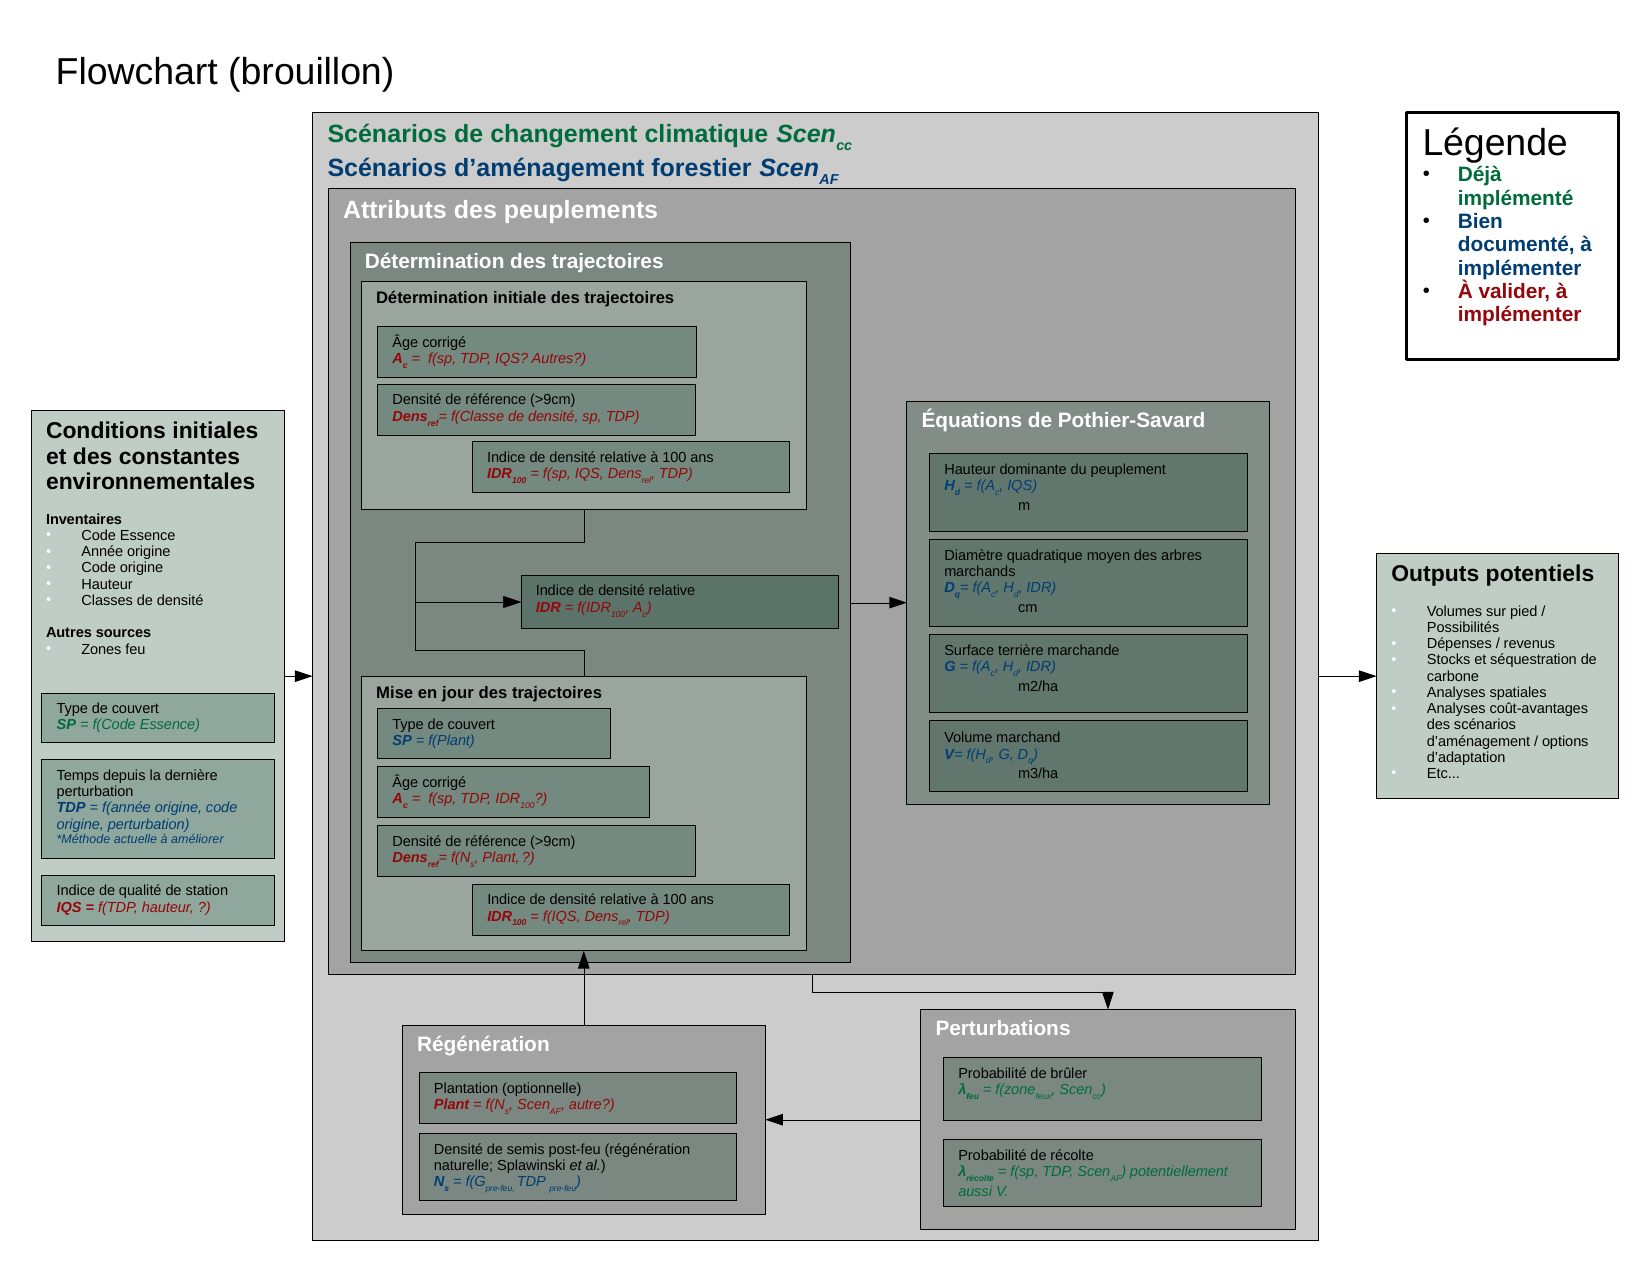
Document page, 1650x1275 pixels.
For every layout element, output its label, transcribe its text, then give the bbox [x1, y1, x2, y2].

text_box Densité de référence (>9cm) Densref= f(Classe de densité, sp, TDP) [377, 384, 696, 436]
text_box Légende Déjà implémenté Bien documenté, à implémenter À valider, à implémenter [1406, 112, 1619, 360]
text_box Indice de densité relative à 100 ans IDR100 = f(IQS, Densrel, TDP) [472, 884, 790, 936]
text_box Détermination initiale des trajectoires [361, 281, 807, 510]
text_box Équations de Pothier-Savard [906, 401, 1270, 805]
text_box Régénération [402, 1025, 766, 1215]
text_box Indice de densité relative IDR = f(IDR100, Ac) [521, 575, 839, 629]
text_box Attributs des peuplements [328, 188, 1296, 975]
text_box [306, 220, 312, 291]
text_box Perturbations [920, 1009, 1296, 1230]
text_box Conditions initiales et des constantes environnementales Inventaires Code Essence Année origine Code origine Hauteur Classes de densité Autres sources Zones feu [31, 410, 285, 942]
text_box Surface terrière marchande G = f(Ac, Hd, IDR) m2/ha [929, 634, 1248, 713]
text_box Probabilité de brûler λfeu = f(zonefeux, Scencc) [943, 1057, 1262, 1121]
text_box Densité de semis post-feu (régénération naturelle; Splawinski et al.) Ns = f(Gpre-feu, TDP pre-feu) [419, 1133, 737, 1201]
text_box Densité de référence (>9cm) Densref= f(Ns, Plant, ?) [377, 825, 696, 877]
text_box Âge corrigé Ac = f(sp, TDP, IQS? Autres?) [377, 326, 697, 378]
text_box Plantation (optionnelle) Plant = f(Ns, ScenAF, autre?) [419, 1072, 737, 1124]
text_box Scénarios de changement climatique Scencc Scénarios d’aménagement forestier ScenAF [312, 112, 1319, 1241]
text_box Diamètre quadratique moyen des arbres marchands Dq= f(Ac, Hd, IDR) cm [929, 539, 1248, 627]
text_box Volume marchand V= f(Hd, G, Dq) m3/ha [929, 720, 1248, 792]
text_box Type de couvert SP = f(Plant) [377, 708, 611, 759]
text_box Âge corrigé Ac = f(sp, TDP, IDR100?) [377, 766, 650, 818]
text_box Indice de densité relative à 100 ans IDR100 = f(sp, IQS, Densrel, TDP) [472, 441, 790, 493]
text_box Flowchart (brouillon) [40, 43, 410, 101]
text_box Mise en jour des trajectoires [361, 676, 807, 951]
text_box Hauteur dominante du peuplement Hd = f(Ac, IQS) m [929, 453, 1248, 532]
text_box Type de couvert SP = f(Code Essence) [41, 693, 275, 743]
text_box Outputs potentiels Volumes sur pied / Possibilités Dépenses / revenus Stocks et séquestration de carbone Analyses spatiales Analyses coût-avantages des scénarios d’aménagement / options d’adaptation Etc... [1376, 553, 1619, 799]
text_box Détermination des trajectoires [350, 242, 851, 963]
text_box Temps depuis la dernière perturbation TDP = f(année origine, code origine, perturbation) *Méthode actuelle à améliorer [41, 759, 275, 859]
text_box Indice de qualité de station IQS = f(TDP, hauteur, ?) [41, 875, 275, 926]
text_box Probabilité de récolte λrécolte = f(sp, TDP, ScenAF) potentiellement aussi V. [943, 1139, 1262, 1207]
